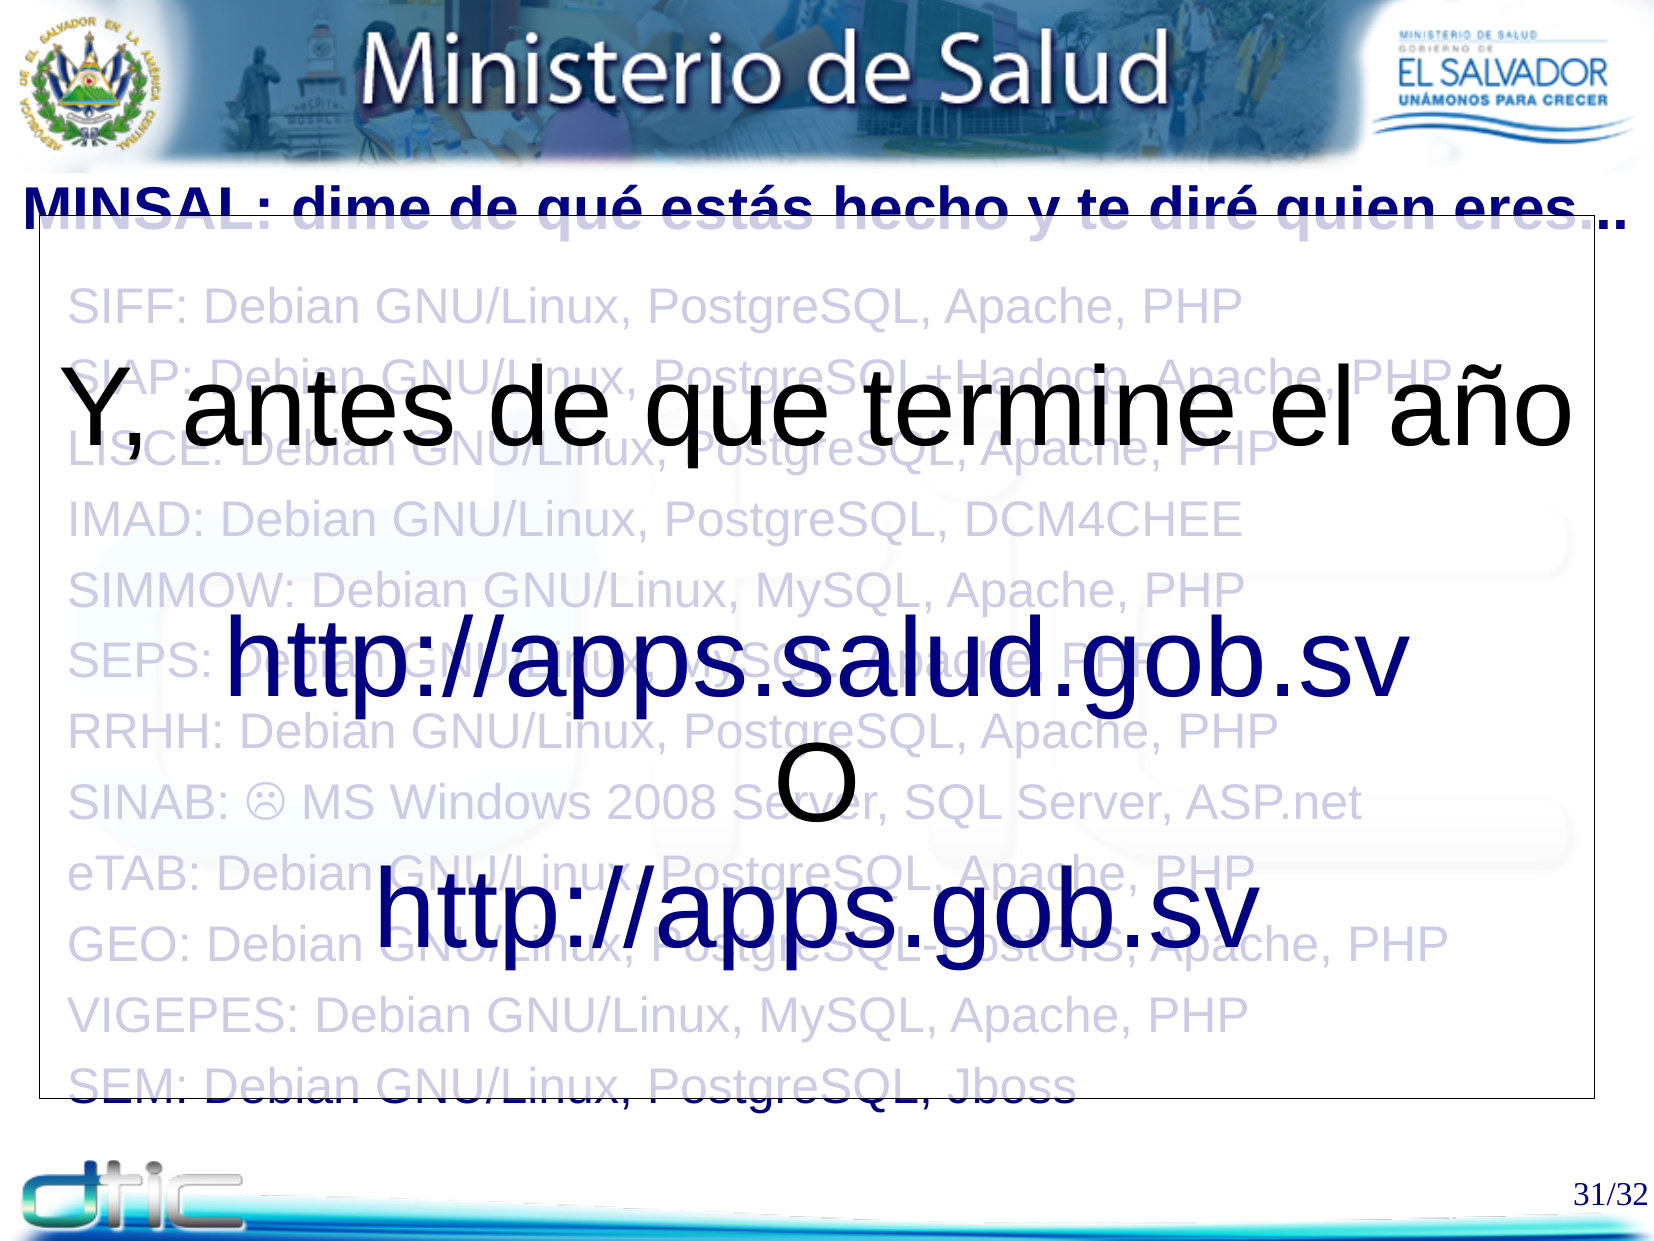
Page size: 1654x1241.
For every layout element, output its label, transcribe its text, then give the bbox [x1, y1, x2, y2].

picture [0, 0, 1654, 138]
picture [12, 1160, 1654, 1241]
text_box Y, antes de que termine el año http://apps.salud.gob.sv O http://apps.gob.sv [39, 215, 1595, 1099]
text_box SIFF: Debian GNU/Linux, PostgreSQL, Apache, PHP SIAP: Debian GNU/Linux, PostgreSQL+Hadoop, Apache, PHP LISCE: Debian GNU/Linux, PostgreSQL, Apache, PHP IMAD: Debian GNU/Linux, PostgreSQL, DCM4CHEE SIMMOW: Debian GNU/Linux, MySQL, Apache, PHP SEPS: Debian GNU/Linux, MySQL, Apache, PHP RRHH: Debian GNU/Linux, PostgreSQL, Apache, PHP SINAB: ☹ MS Windows 2008 Server, SQL Server, ASP.net eTAB: Debian GNU/Linux, PostgreSQL, Apache, PHP GEO: Debian GNU/Linux, PostgreSQL-PostGIS, Apache, PHP VIGEPES: Debian GNU/Linux, MySQL, Apache, PHP SEM: Debian GNU/Linux, PostgreSQL, Jboss [52, 261, 1615, 1122]
text_box <número>/32 [1322, 1175, 1650, 1240]
title MINSAL: dime de qué estás hecho y te diré quien eres... [0, 138, 1654, 280]
